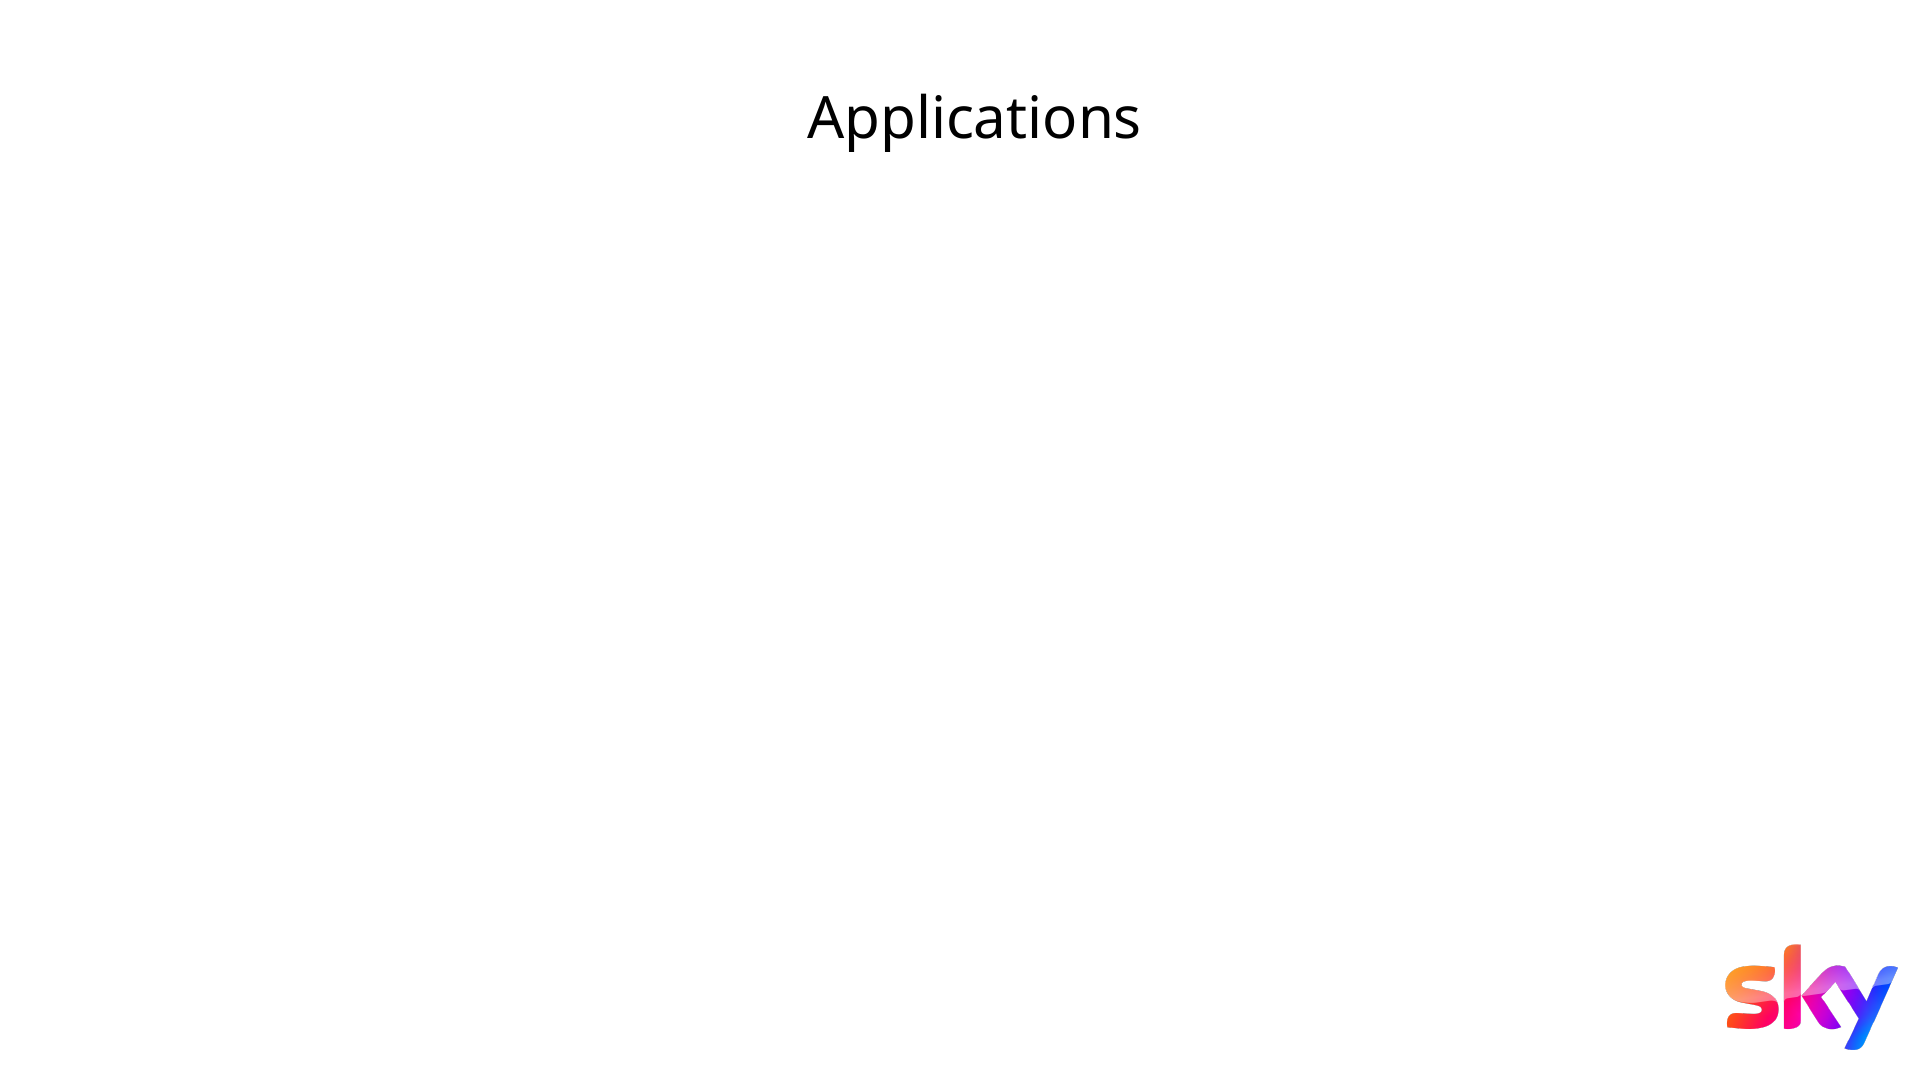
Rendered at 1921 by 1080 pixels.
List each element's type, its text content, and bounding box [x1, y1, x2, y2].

title Applications [112, 38, 1837, 151]
picture [1725, 944, 1898, 1051]
